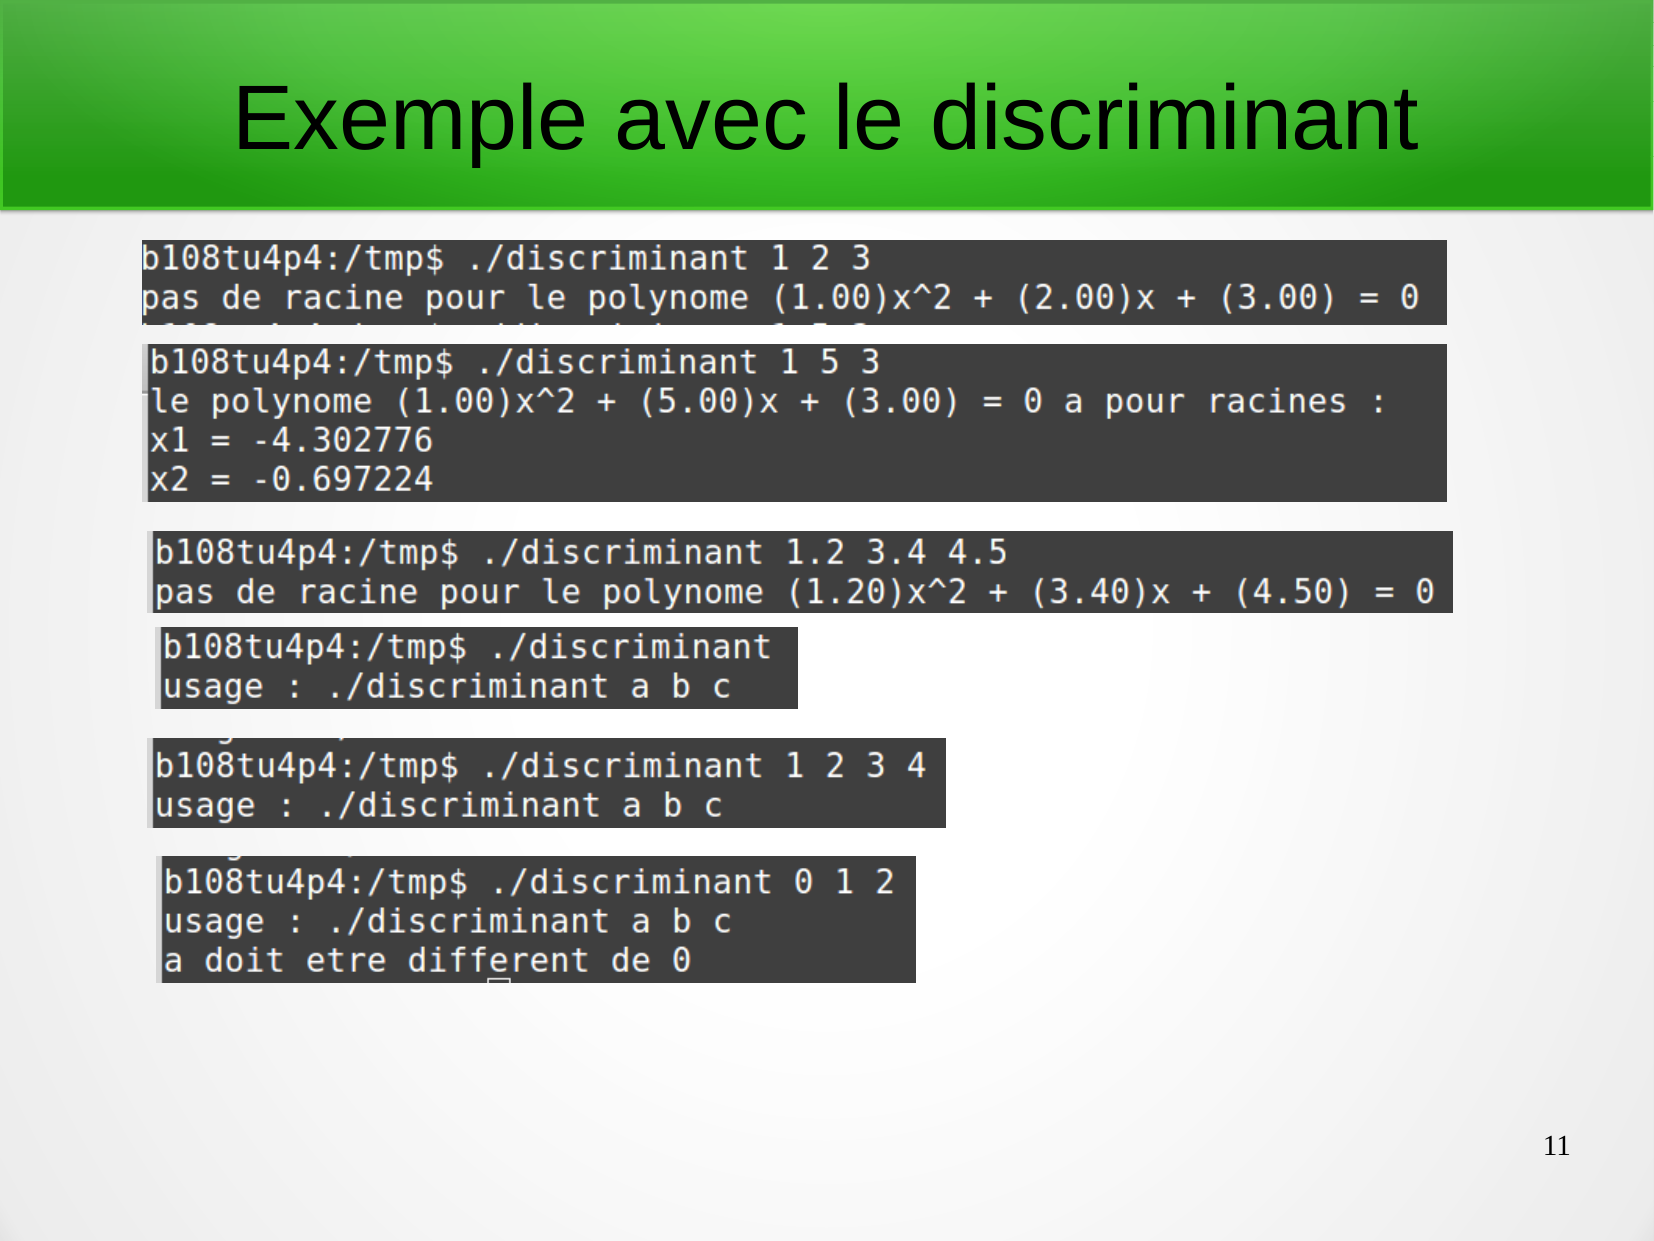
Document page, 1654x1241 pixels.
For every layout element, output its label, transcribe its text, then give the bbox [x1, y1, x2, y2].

picture [147, 531, 1453, 613]
picture [147, 738, 946, 828]
picture [142, 240, 1447, 325]
title Exemple avec le discriminant [82, 47, 1571, 189]
picture [142, 344, 1447, 502]
picture [156, 856, 916, 983]
picture [155, 627, 798, 709]
